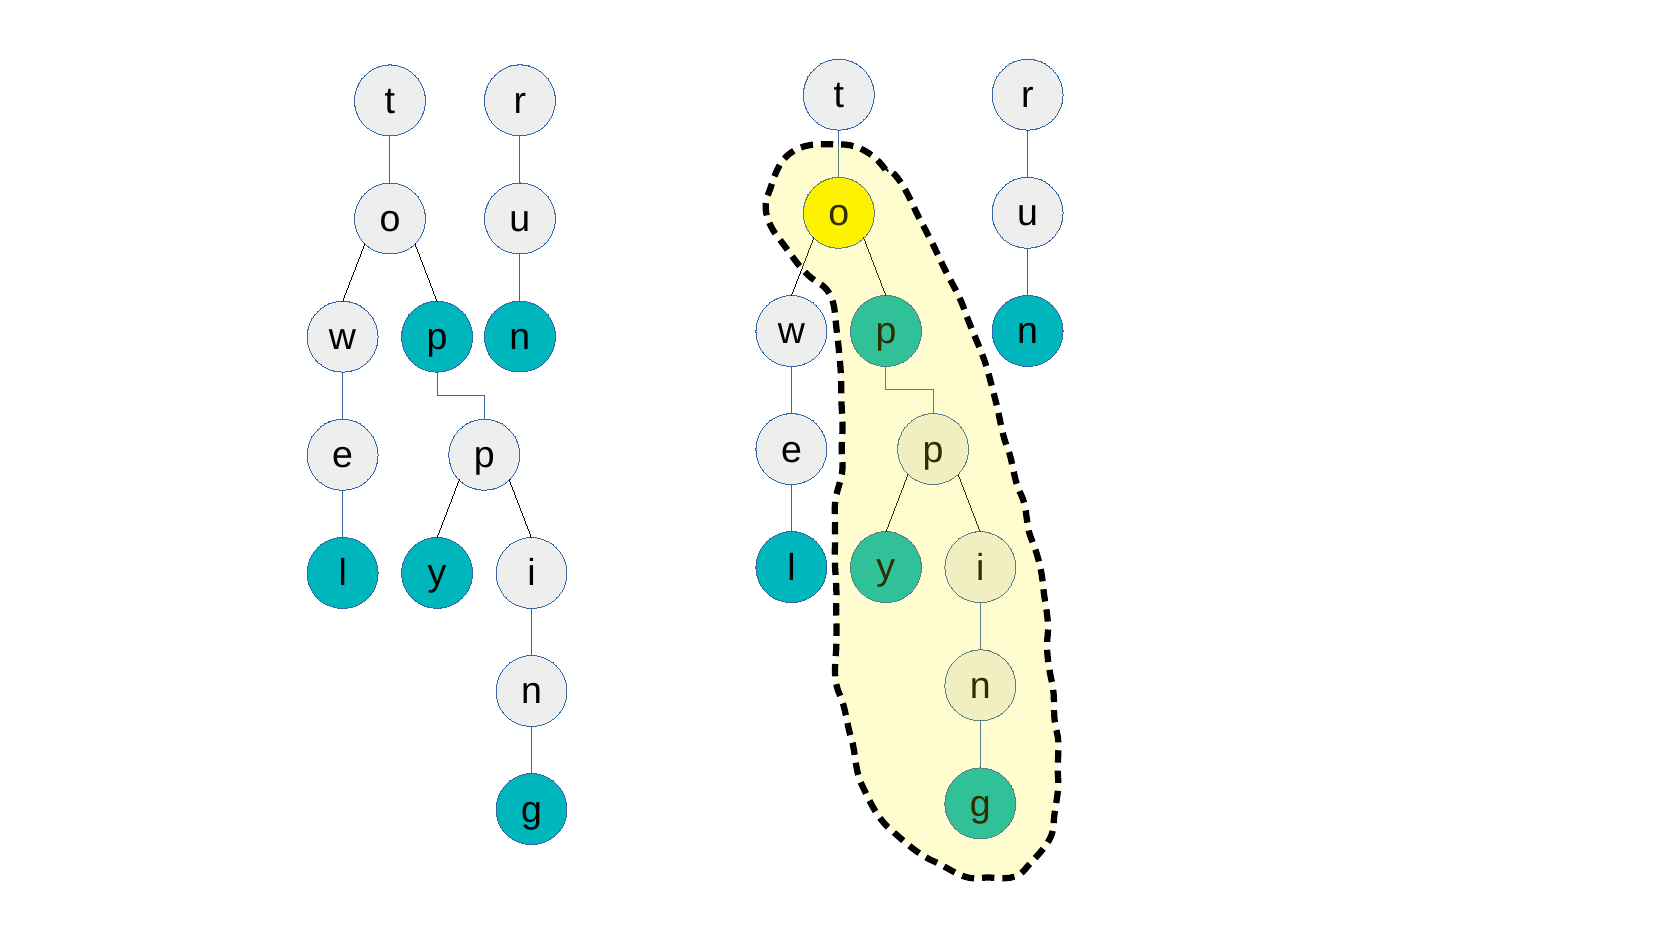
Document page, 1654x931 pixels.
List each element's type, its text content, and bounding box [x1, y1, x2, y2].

text_box w [307, 301, 379, 373]
text_box n [484, 301, 556, 372]
text_box n [992, 295, 1064, 367]
text_box e [307, 419, 379, 491]
text_box l [307, 537, 379, 609]
text_box r [484, 64, 556, 136]
text_box [765, 144, 1059, 879]
text_box l [755, 531, 827, 603]
text_box g [496, 773, 567, 845]
text_box u [992, 177, 1064, 249]
text_box r [992, 59, 1064, 131]
text_box o [354, 183, 426, 254]
text_box e [755, 413, 827, 485]
text_box t [803, 59, 875, 131]
text_box n [496, 655, 567, 727]
text_box p [448, 419, 520, 491]
text_box w [755, 295, 827, 367]
text_box t [354, 64, 426, 136]
text_box y [401, 537, 473, 609]
text_box i [496, 537, 567, 609]
text_box u [484, 182, 556, 254]
text_box p [401, 301, 473, 373]
